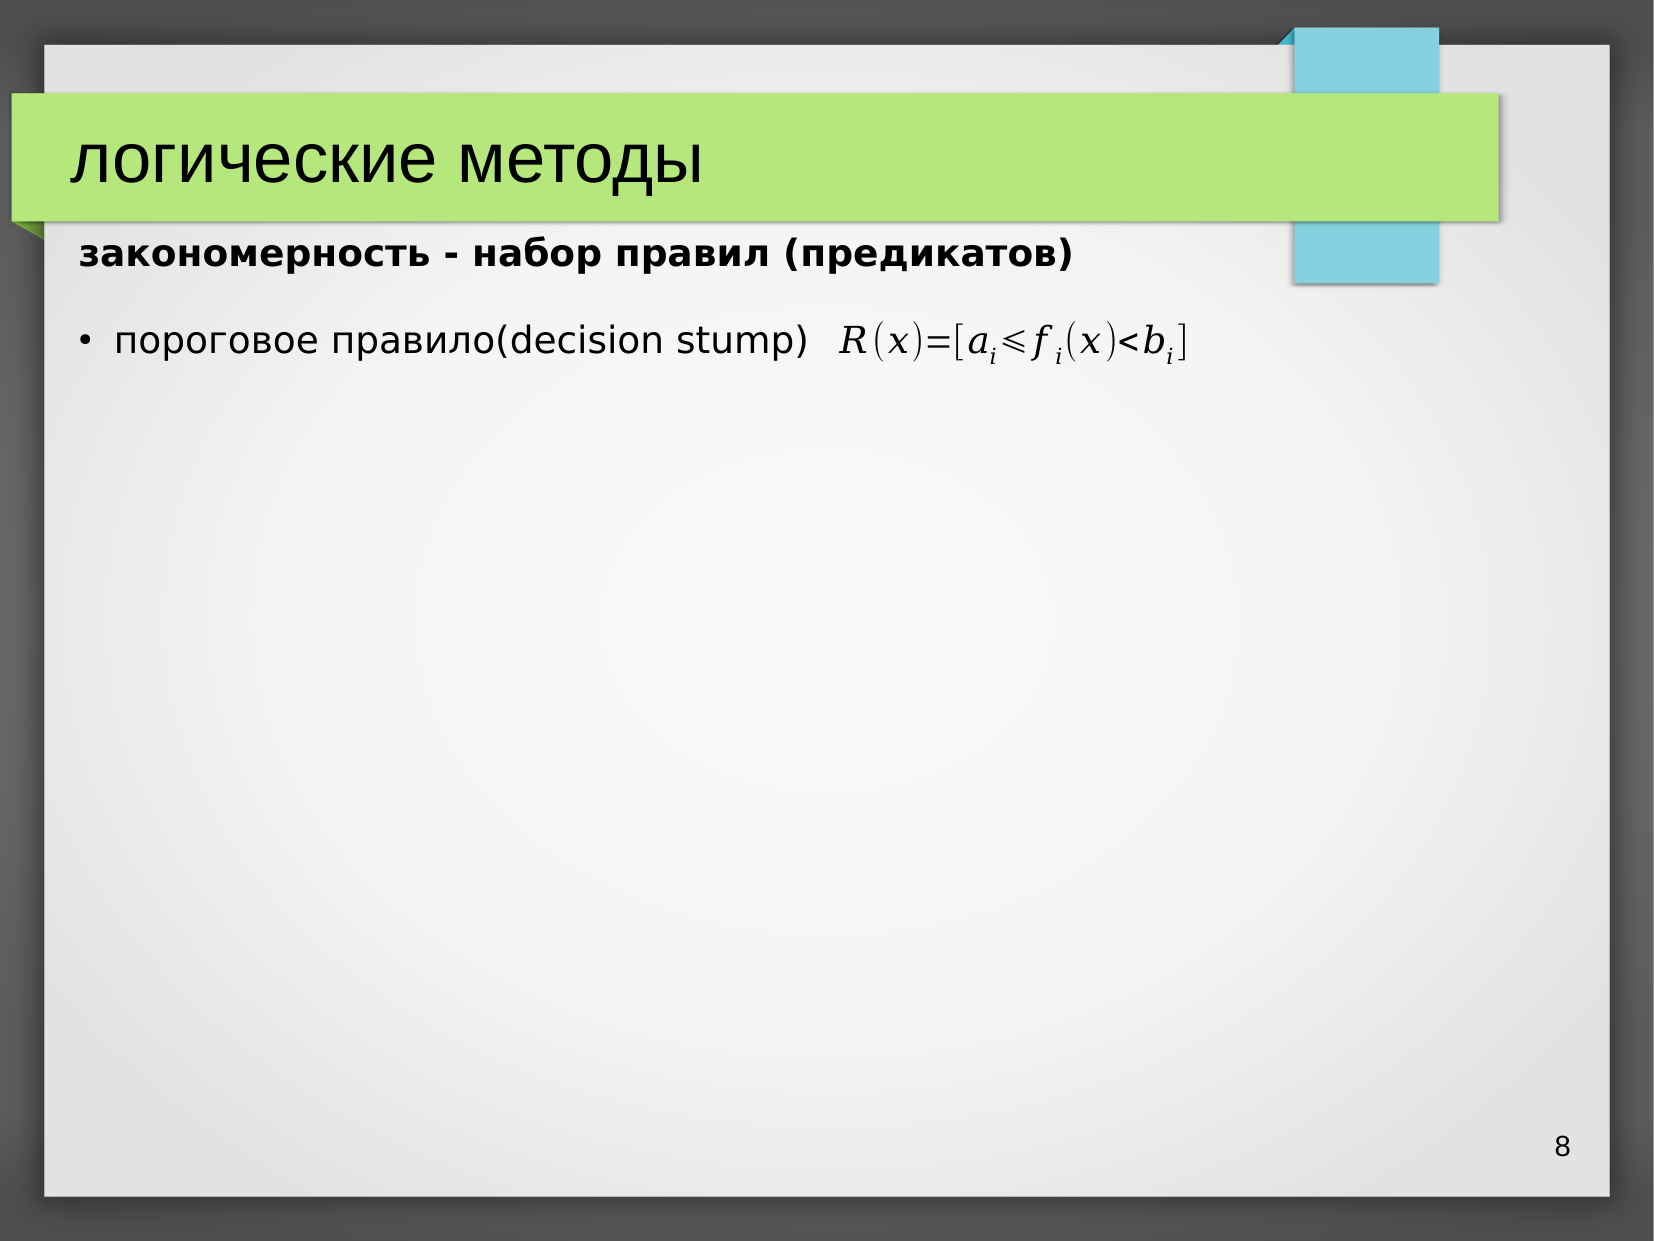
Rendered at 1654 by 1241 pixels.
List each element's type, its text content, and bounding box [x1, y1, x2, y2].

text_box закономерность - набор правил (предикатов) пороговое правило(decision stump) [63, 224, 1465, 936]
title логические методы [70, 118, 1205, 199]
chart [831, 318, 1193, 369]
picture [0, 0, 1654, 1241]
